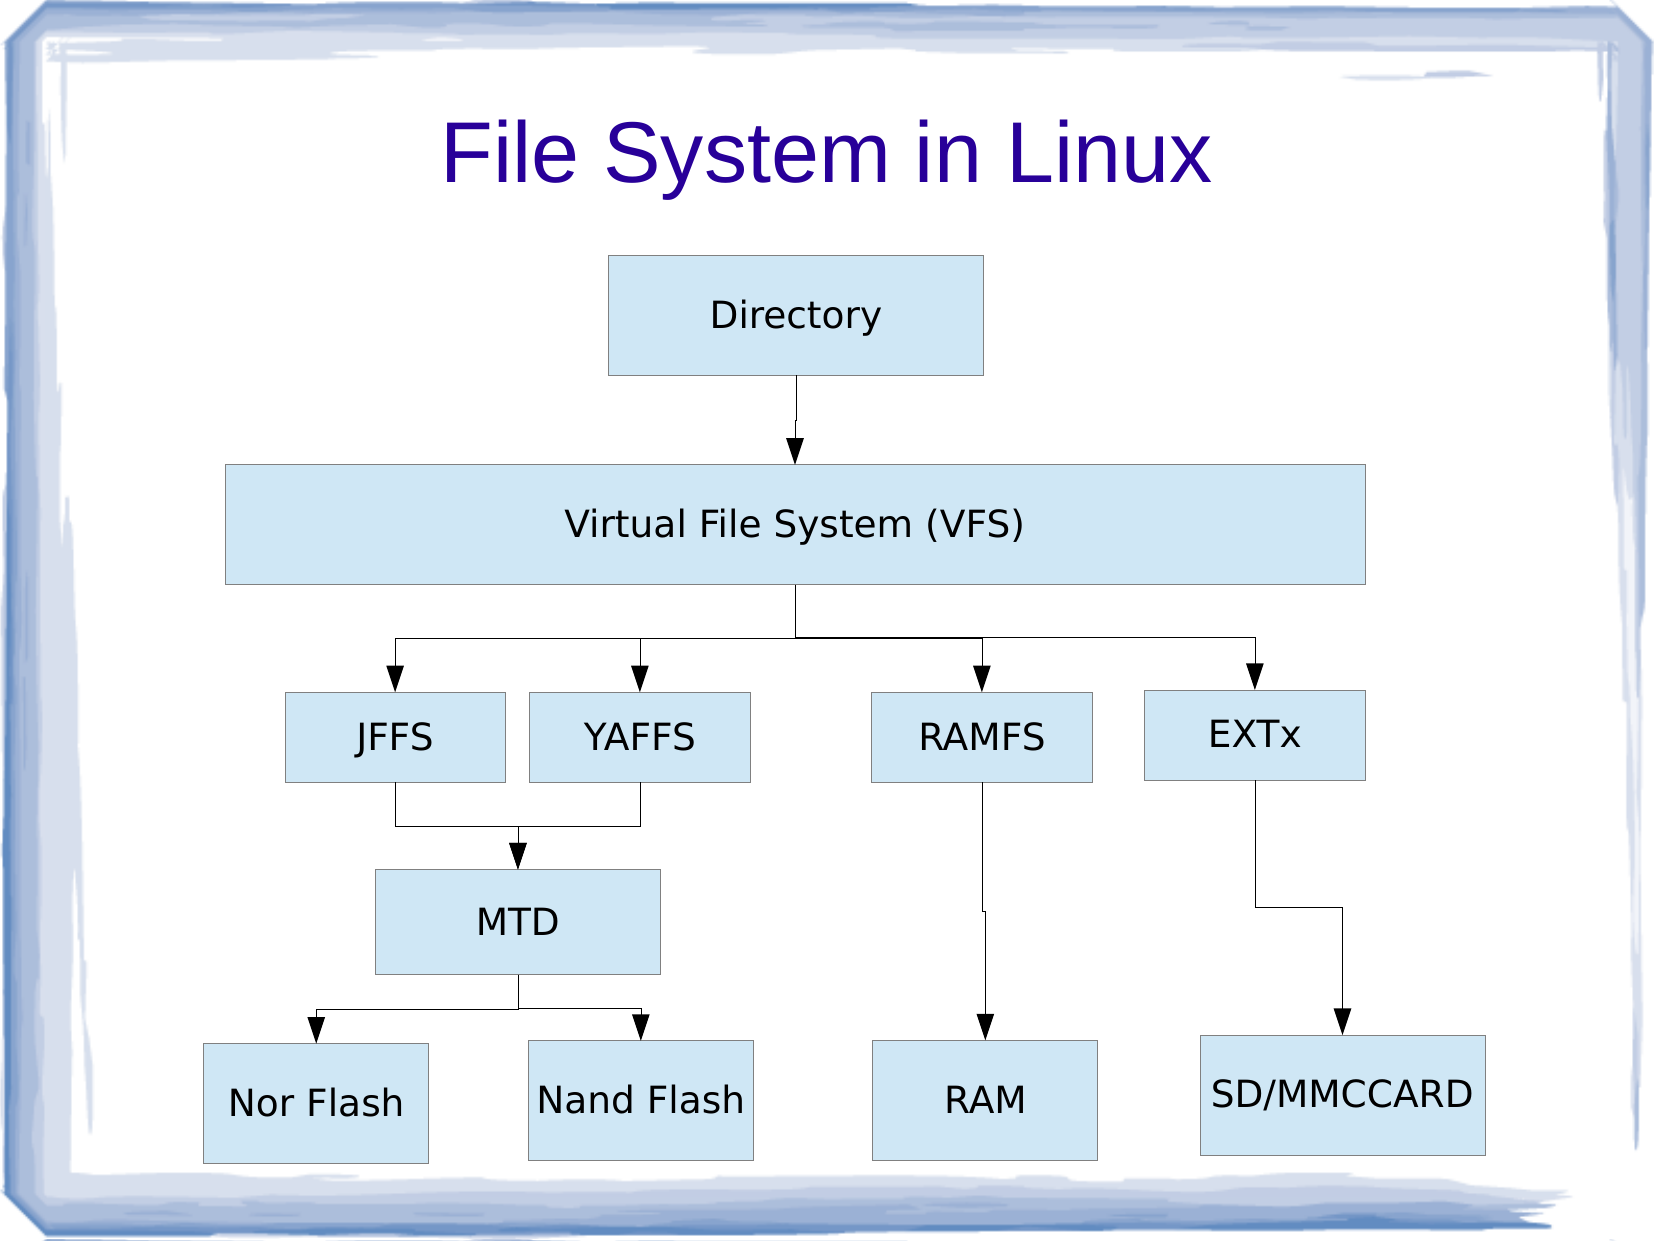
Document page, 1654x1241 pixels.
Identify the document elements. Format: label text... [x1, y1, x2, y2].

text_box RAM [872, 1040, 1098, 1161]
text_box Nand Flash [528, 1040, 754, 1161]
picture [0, 0, 1654, 1241]
text_box SD/MMCCARD [1200, 1035, 1486, 1156]
text_box MTD [375, 869, 661, 975]
text_box YAFFS [529, 692, 751, 783]
text_box Directory [608, 255, 984, 376]
text_box Nor Flash [203, 1043, 429, 1164]
title File System in Linux [82, 49, 1571, 257]
text_box RAMFS [871, 692, 1093, 783]
text_box Virtual File System (VFS) [225, 464, 1366, 585]
text_box EXTx [1144, 690, 1366, 781]
text_box JFFS [285, 692, 506, 783]
